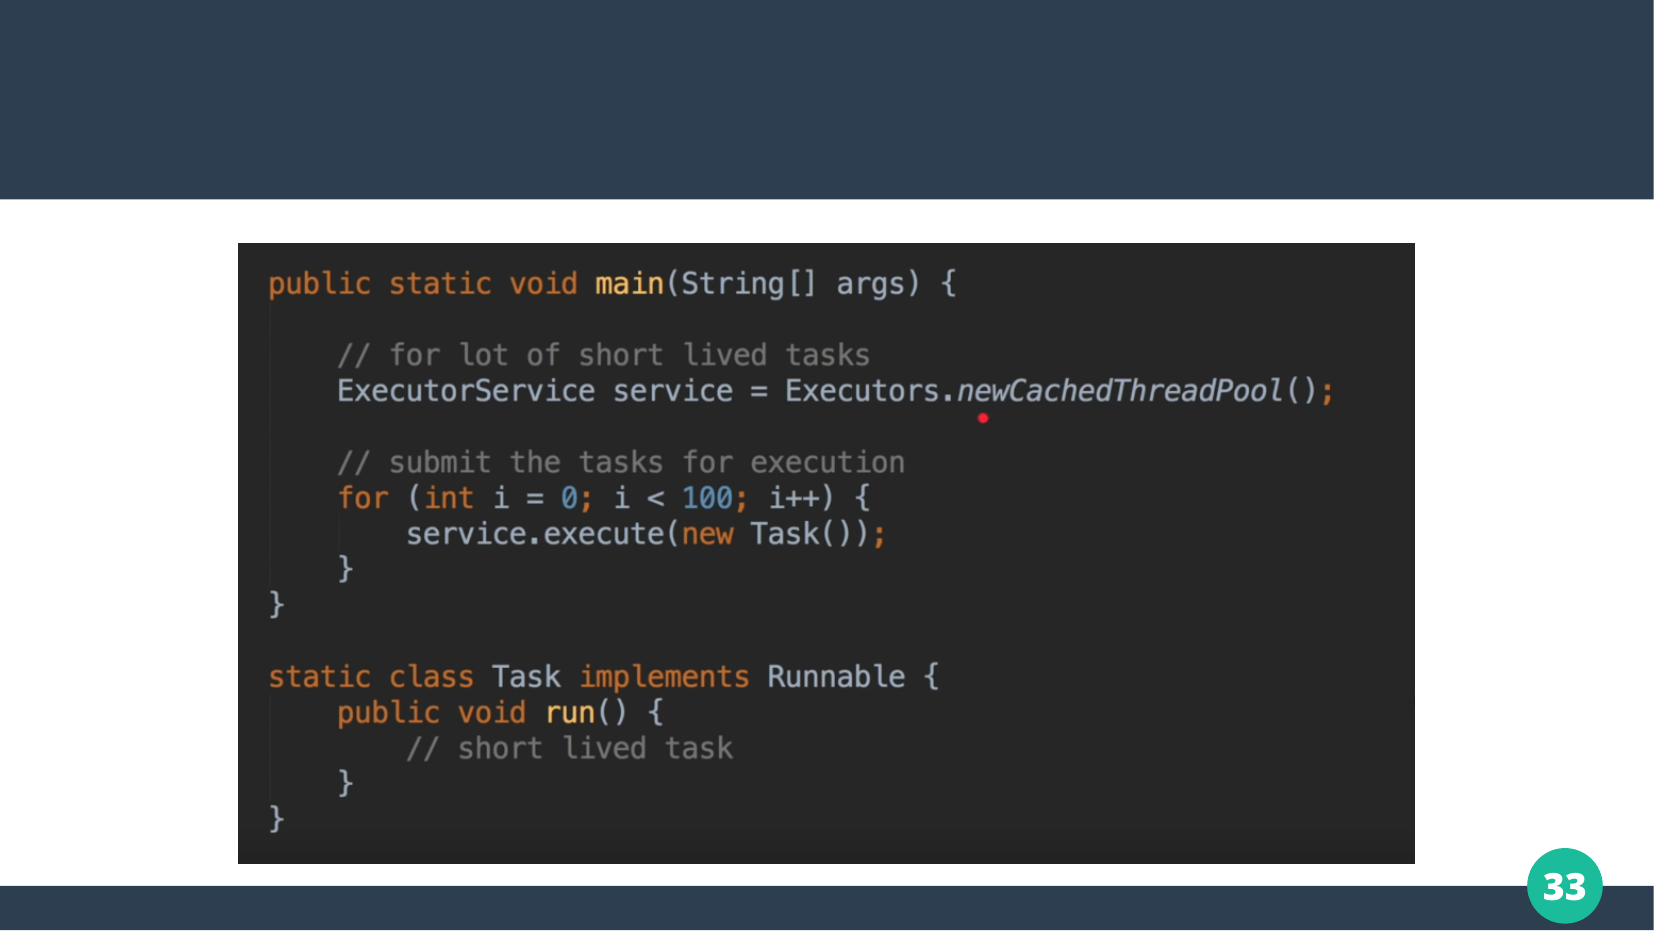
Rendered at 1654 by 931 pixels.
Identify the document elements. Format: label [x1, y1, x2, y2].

picture [238, 243, 1415, 864]
